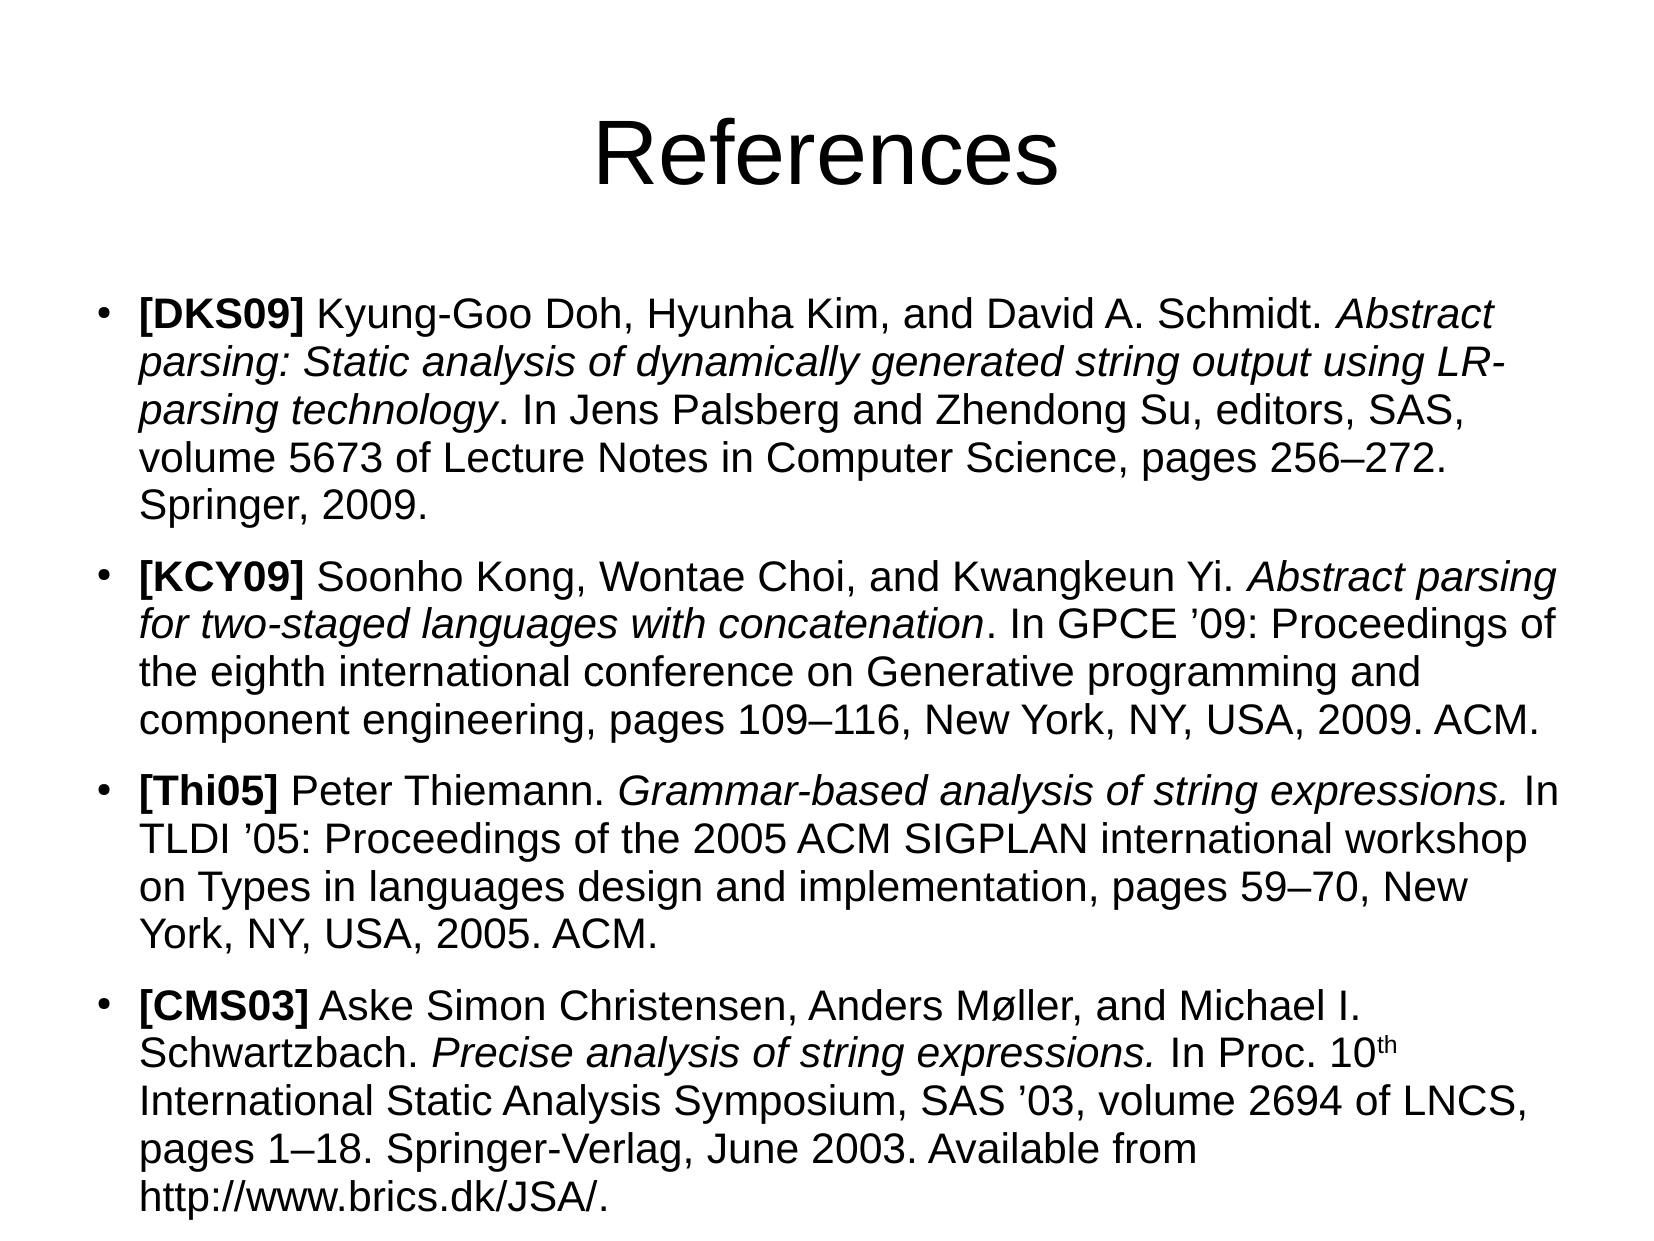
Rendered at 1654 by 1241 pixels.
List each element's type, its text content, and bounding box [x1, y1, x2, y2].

list [DKS09] Kyung-Goo Doh, Hyunha Kim, and David A. Schmidt. Abstract parsing: Static analysis of dynamically generated string output using LR-parsing technology. In Jens Palsberg and Zhendong Su, editors, SAS, volume 5673 of Lecture Notes in Computer Science, pages 256–272. Springer, 2009. [KCY09] Soonho Kong, Wontae Choi, and Kwangkeun Yi. Abstract parsing for two-staged languages with concatenation. In GPCE ’09: Proceedings of the eighth international conference on Generative programming and component engineering, pages 109–116, New York, NY, USA, 2009. ACM. [Thi05] Peter Thiemann. Grammar-based analysis of string expressions. In TLDI ’05: Proceedings of the 2005 ACM SIGPLAN international workshop on Types in languages design and implementation, pages 59–70, New York, NY, USA, 2005. ACM. [CMS03] Aske Simon Christensen, Anders Møller, and Michael I. Schwartzbach. Precise analysis of string expressions. In Proc. 10th International Static Analysis Symposium, SAS ’03, volume 2694 of LNCS, pages 1–18. Springer-Verlag, June 2003. Available from http://www.brics.dk/JSA/. [82, 290, 1571, 1238]
title References [82, 56, 1571, 250]
